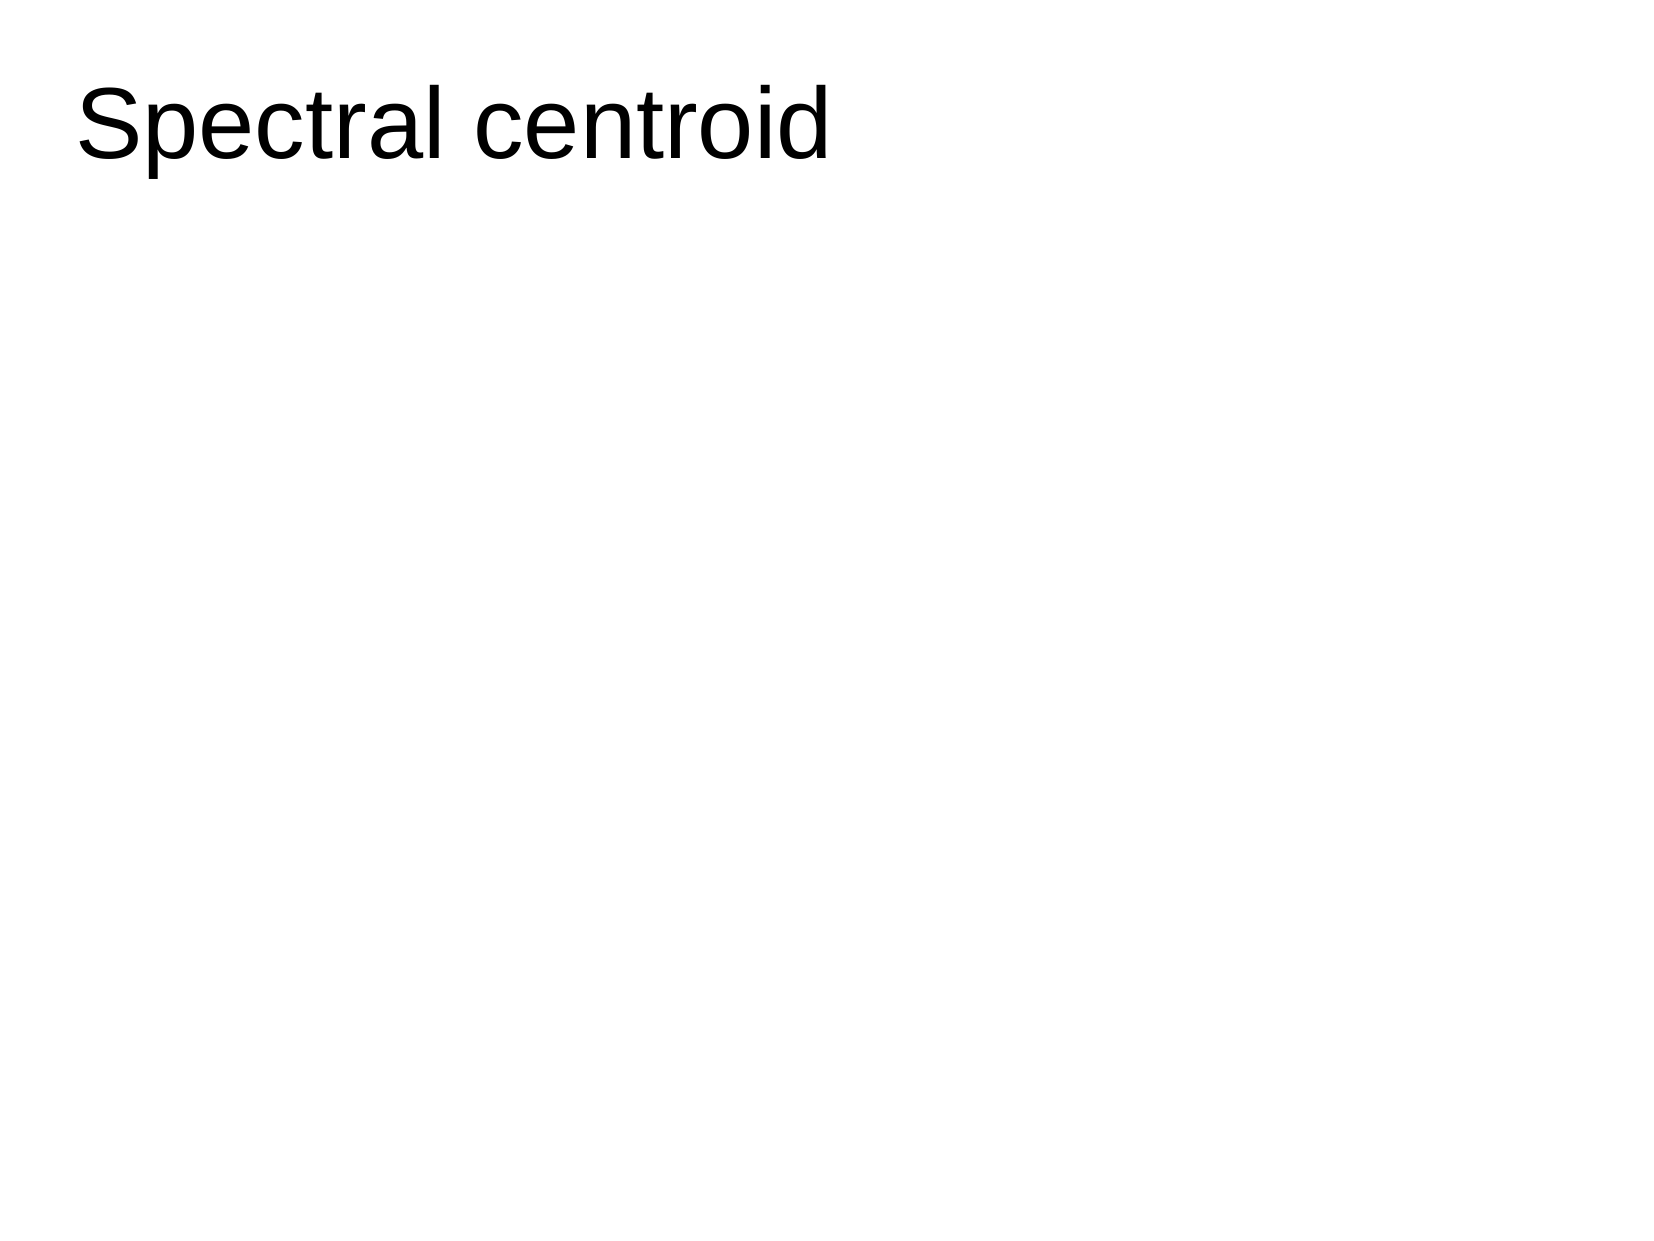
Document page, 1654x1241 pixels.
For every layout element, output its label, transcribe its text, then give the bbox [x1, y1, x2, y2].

title Spectral centroid [39, 8, 1638, 238]
